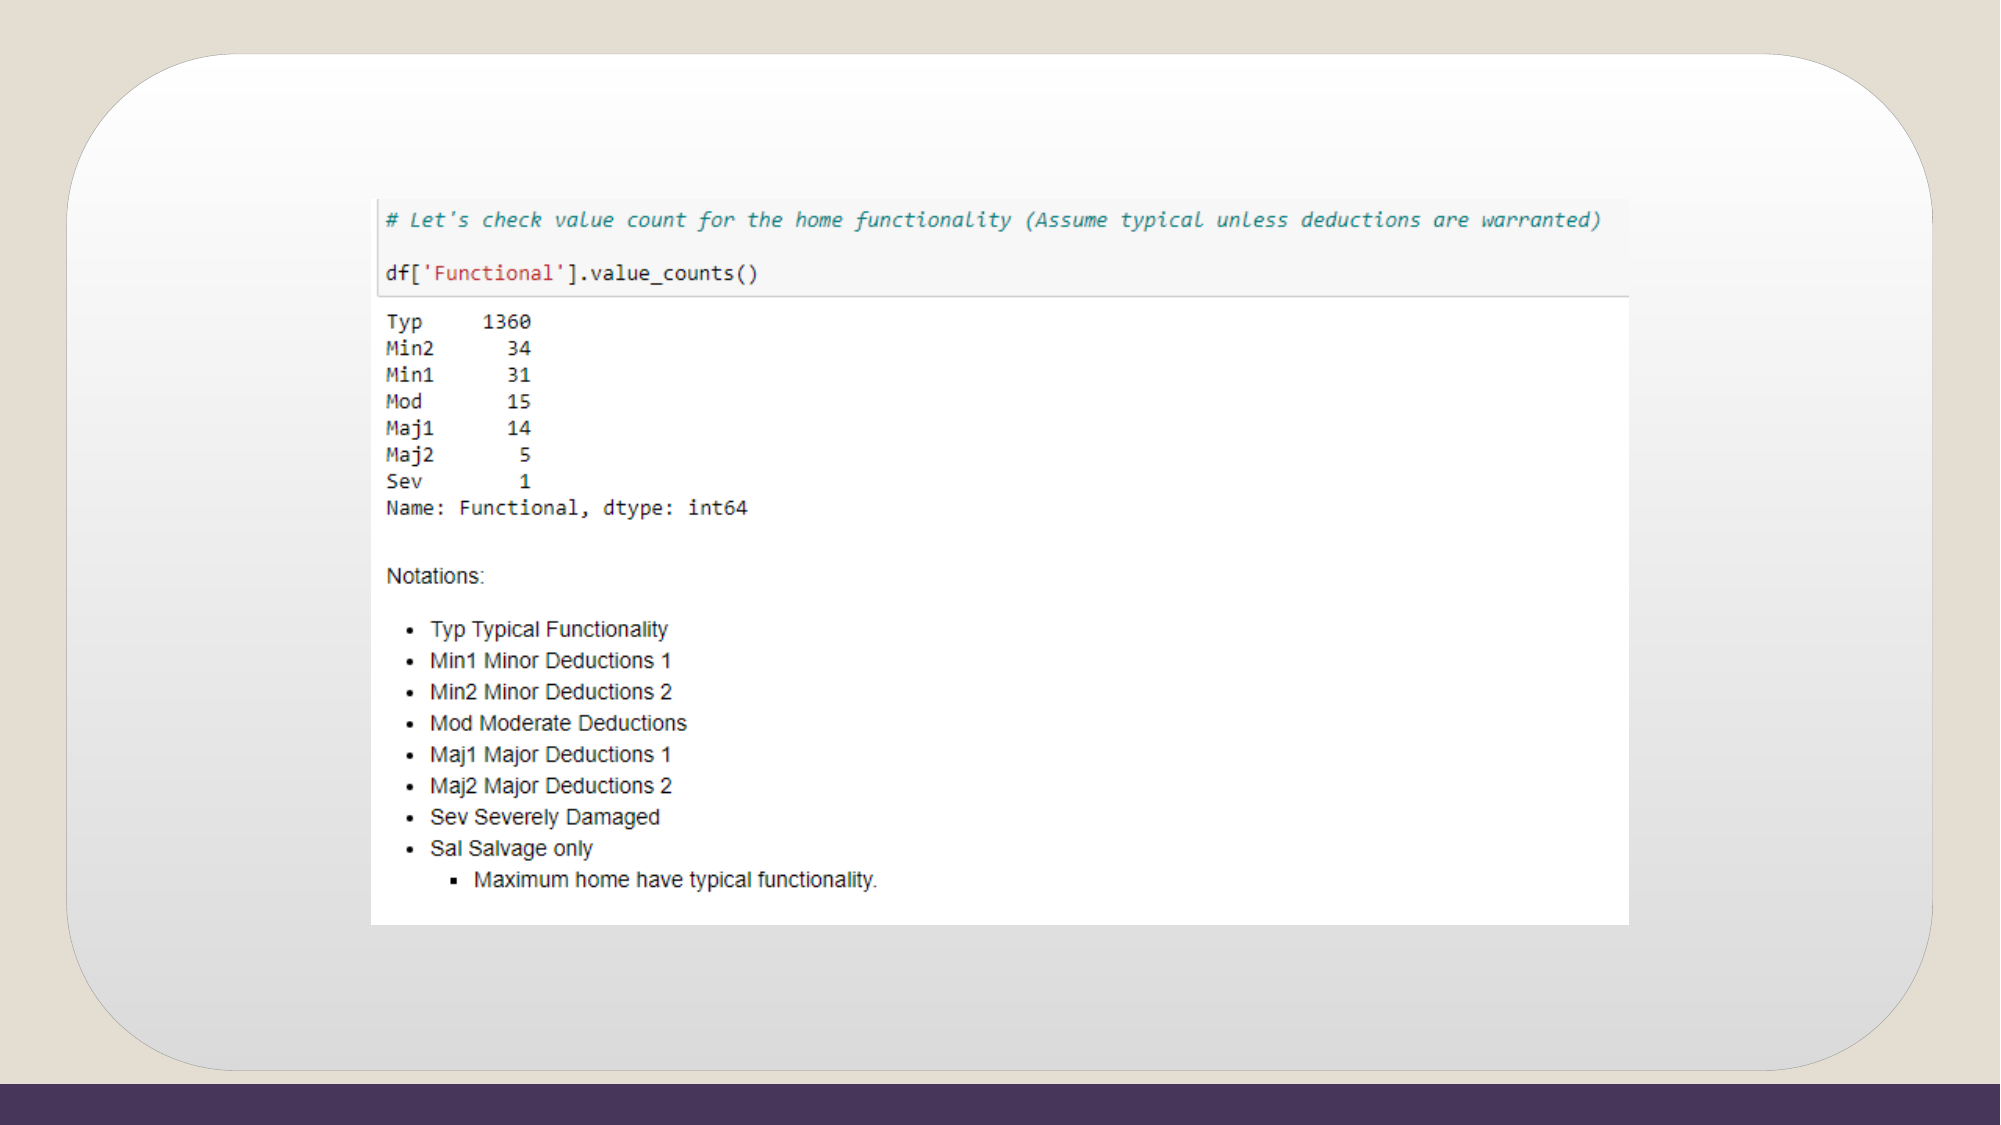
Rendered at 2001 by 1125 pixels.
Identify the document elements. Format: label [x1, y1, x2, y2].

text_box [0, 1084, 2000, 1125]
picture [371, 199, 1629, 925]
